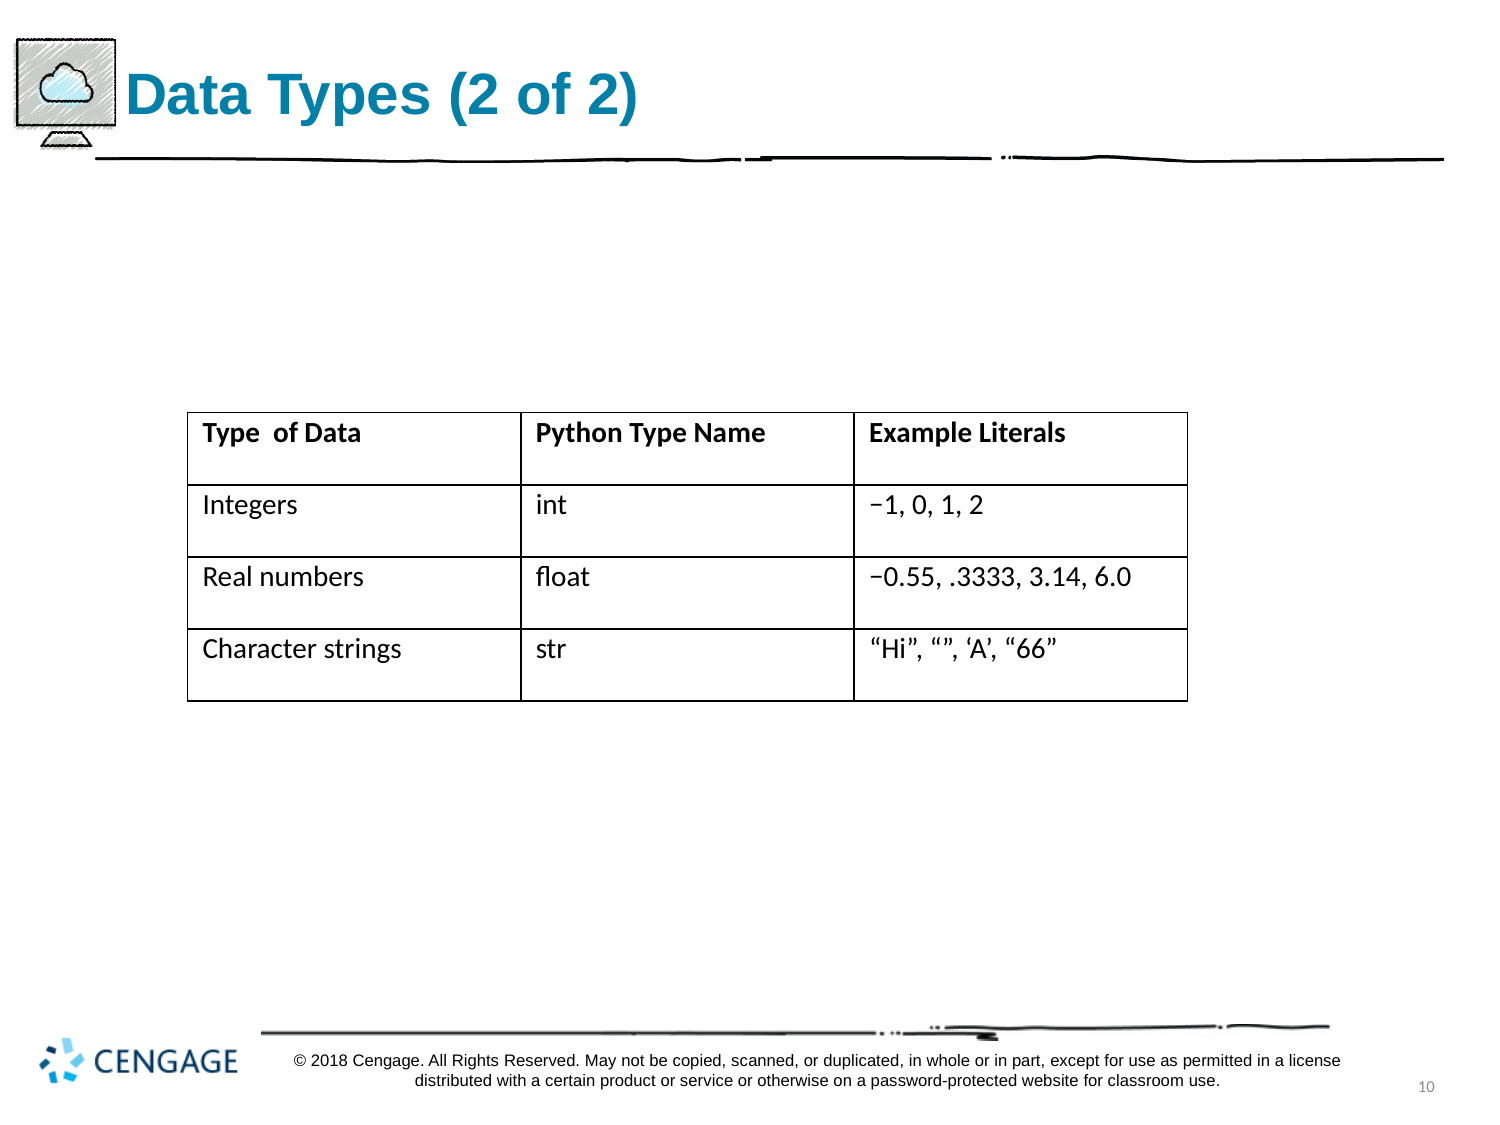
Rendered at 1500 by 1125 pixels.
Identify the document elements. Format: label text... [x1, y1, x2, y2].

table_cell int [522, 486, 853, 556]
table_cell Character strings [188, 630, 520, 700]
table_header Python Type Name [522, 413, 853, 484]
table_cell −0.55, .3333, 3.14, 6.0 [855, 558, 1187, 628]
picture [154, 155, 1444, 163]
table_cell float [522, 558, 853, 628]
table_cell str [522, 630, 853, 700]
table_header Example Literals [855, 413, 1187, 484]
title Data Types (2 of 2) [125, 55, 1442, 127]
table_cell “Hi”, “”, ‘A’, “66” [855, 630, 1187, 700]
table_cell Integers [188, 486, 520, 556]
picture [13, 36, 117, 151]
table_header Type of Data [188, 413, 520, 484]
picture [261, 1024, 1331, 1041]
table_cell Real numbers [188, 558, 520, 628]
picture [19, 1024, 250, 1096]
footer © 2018 Cengage. All Rights Reserved. May not be copied, scanned, or duplicated, in whole or in part, except for use as permitted in a license distributed with a certain product or service or otherwise on a password-protected website for classroom use. [262, 1050, 1375, 1091]
table_cell −1, 0, 1, 2 [855, 486, 1187, 556]
